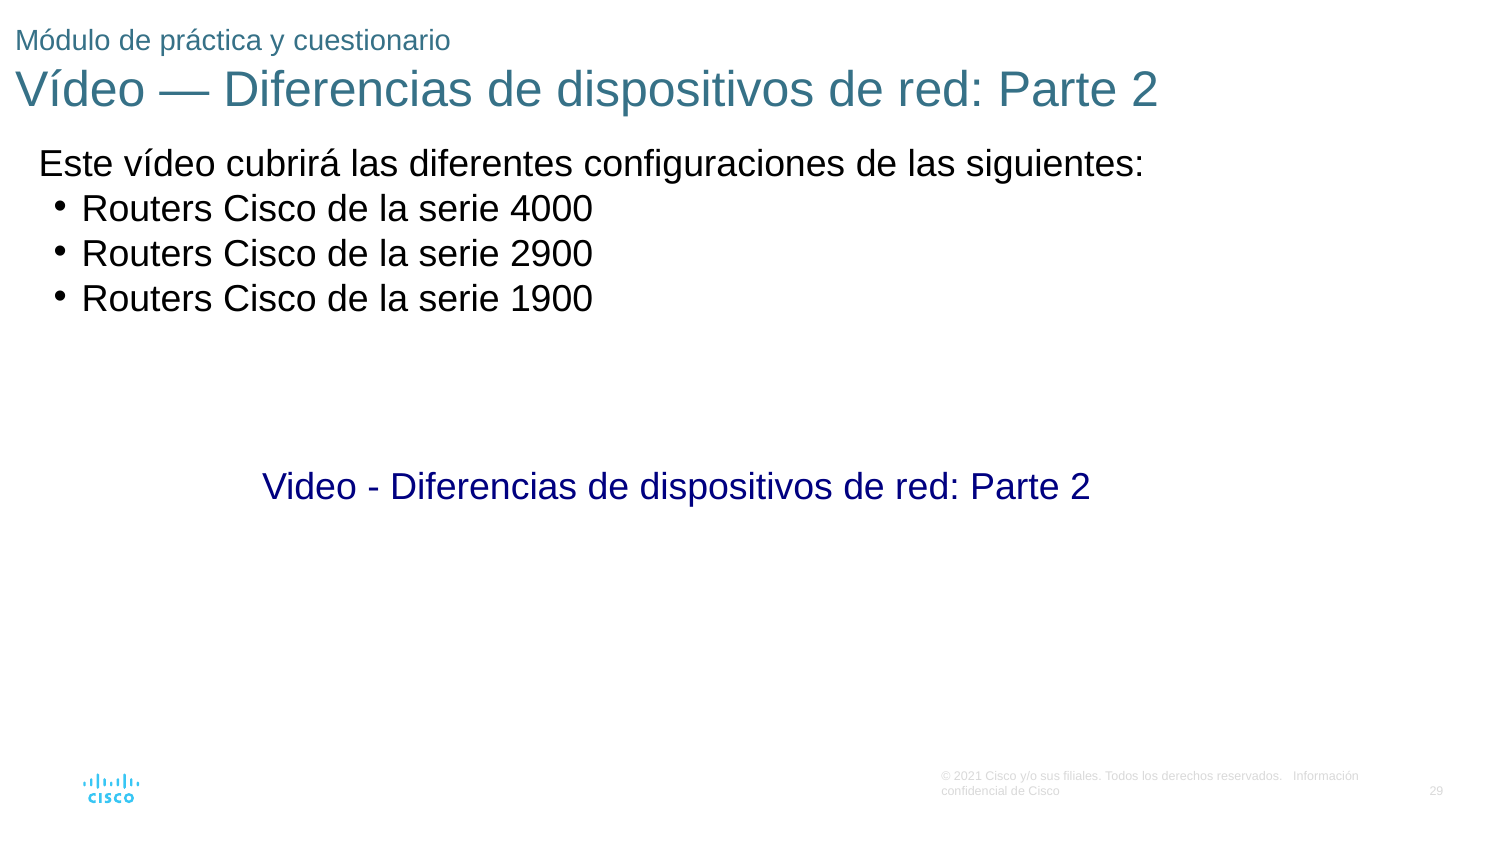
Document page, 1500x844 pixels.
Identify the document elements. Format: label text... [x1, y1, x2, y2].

text_box Video - Diferencias de dispositivos de red: Parte 2 [247, 457, 1300, 533]
list Este vídeo cubrirá las diferentes configuraciones de las siguientes: Routers Cisco de la serie 4000 Routers Cisco de la serie 2900 Routers Cisco de la serie 1900 [23, 131, 1476, 813]
title Módulo de práctica y cuestionario Vídeo — Diferencias de dispositivos de red: Parte 2 [0, 6, 1500, 131]
